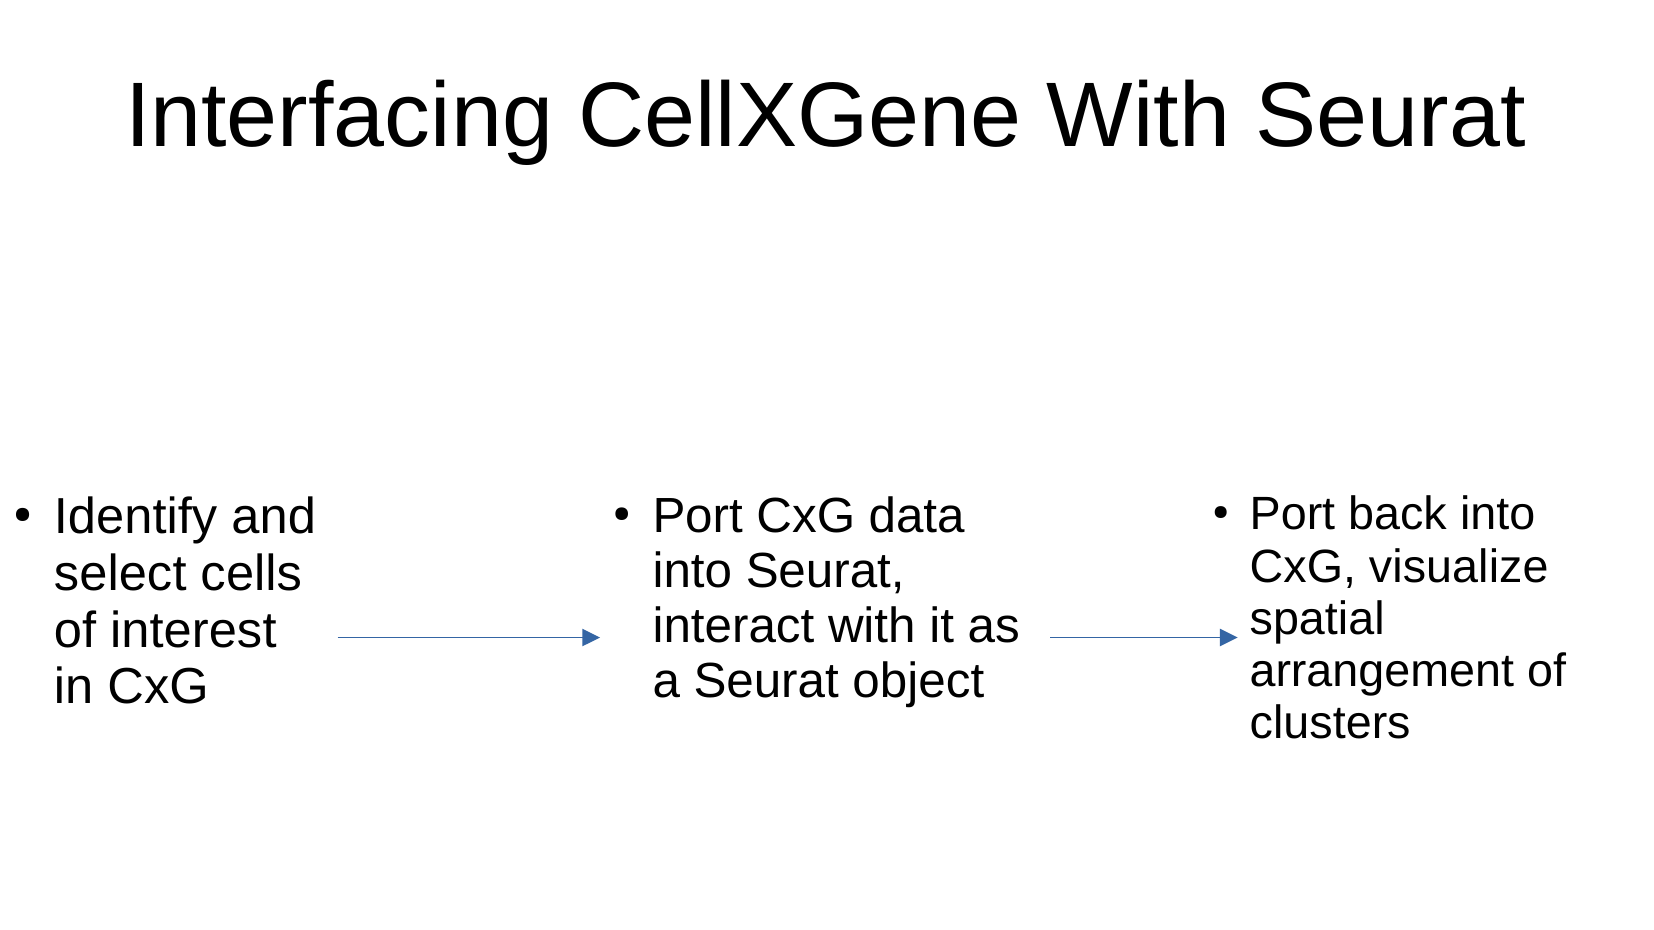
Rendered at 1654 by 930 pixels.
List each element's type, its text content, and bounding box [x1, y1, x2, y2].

list Identify and select cells of interest in CxG [0, 487, 326, 751]
title Interfacing CellXGene With Seurat [82, 37, 1571, 193]
list Port CxG data into Seurat, interact with it as a Seurat object [600, 487, 1038, 751]
list Port back into CxG, visualize spatial arrangement of clusters [1200, 487, 1638, 751]
